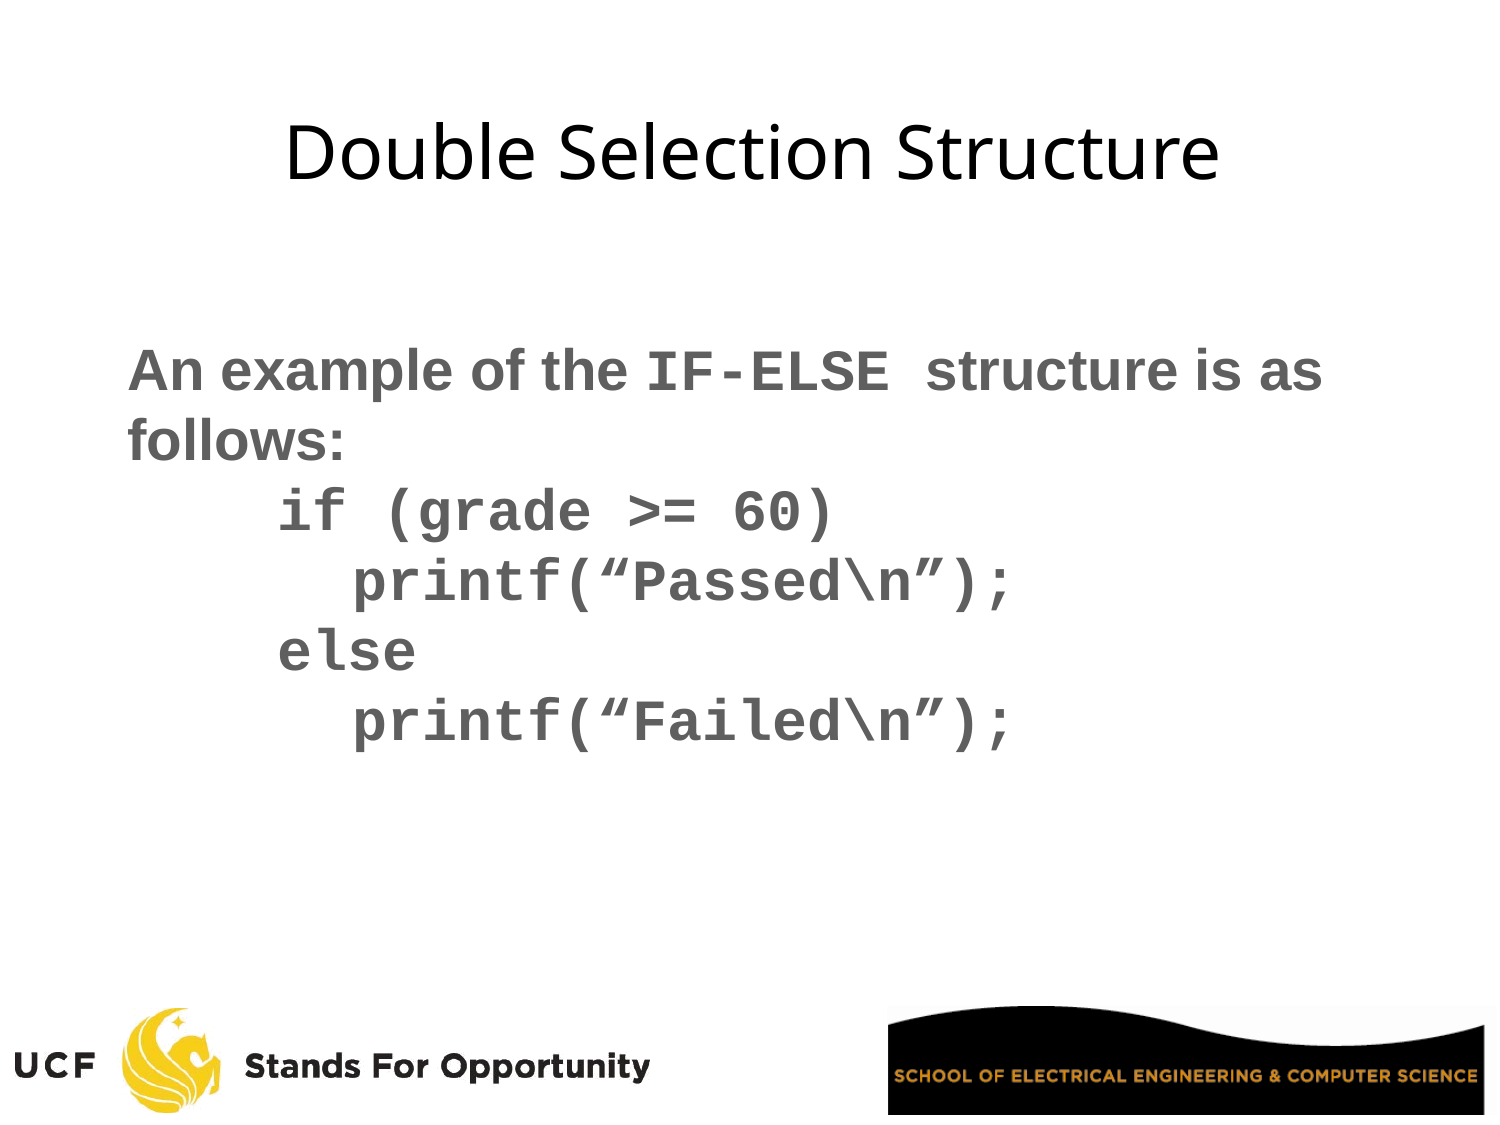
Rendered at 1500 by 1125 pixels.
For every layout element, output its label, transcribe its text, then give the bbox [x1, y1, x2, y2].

picture [887, 1006, 1497, 1115]
text_box An example of the IF-ELSE structure is as follows: if (grade >= 60) printf(“Passed\n”); else printf(“Failed\n”); [112, 324, 1388, 1000]
text_box Double Selection Structure [79, 52, 1427, 248]
picture [15, 1008, 650, 1113]
